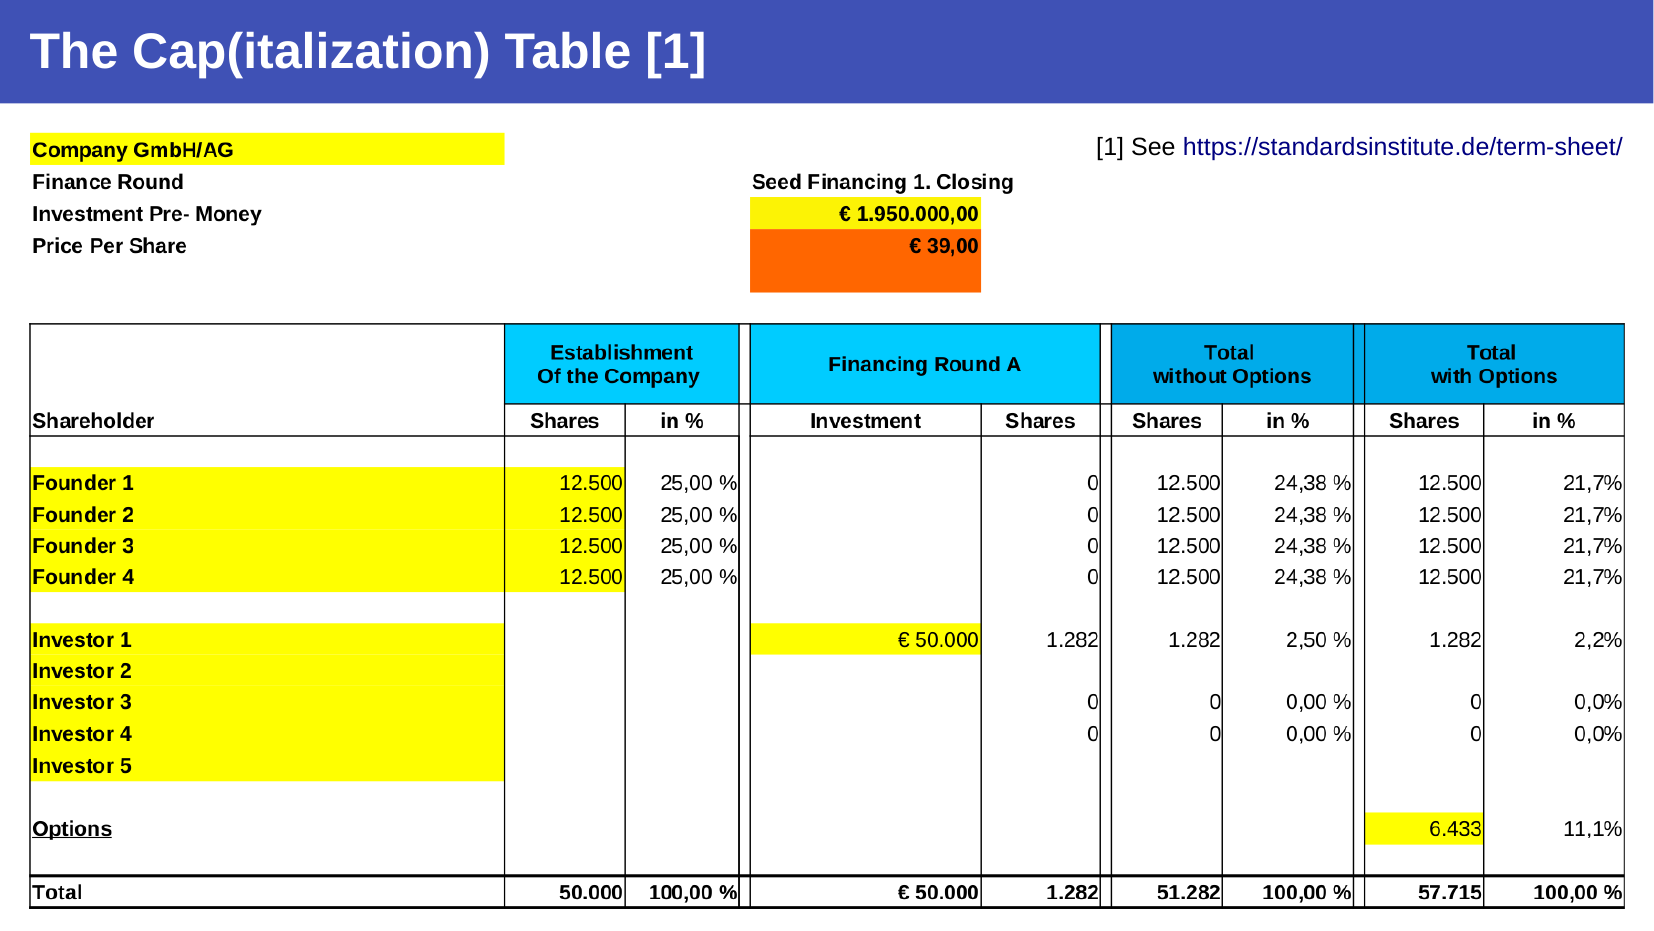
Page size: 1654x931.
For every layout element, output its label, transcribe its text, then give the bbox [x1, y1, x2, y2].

picture [29, 132, 1625, 909]
title The Cap(italization) Table [1] [0, 0, 1654, 104]
text_box [1] See https://standardsinstitute.de/term-sheet/ [442, 132, 1625, 251]
